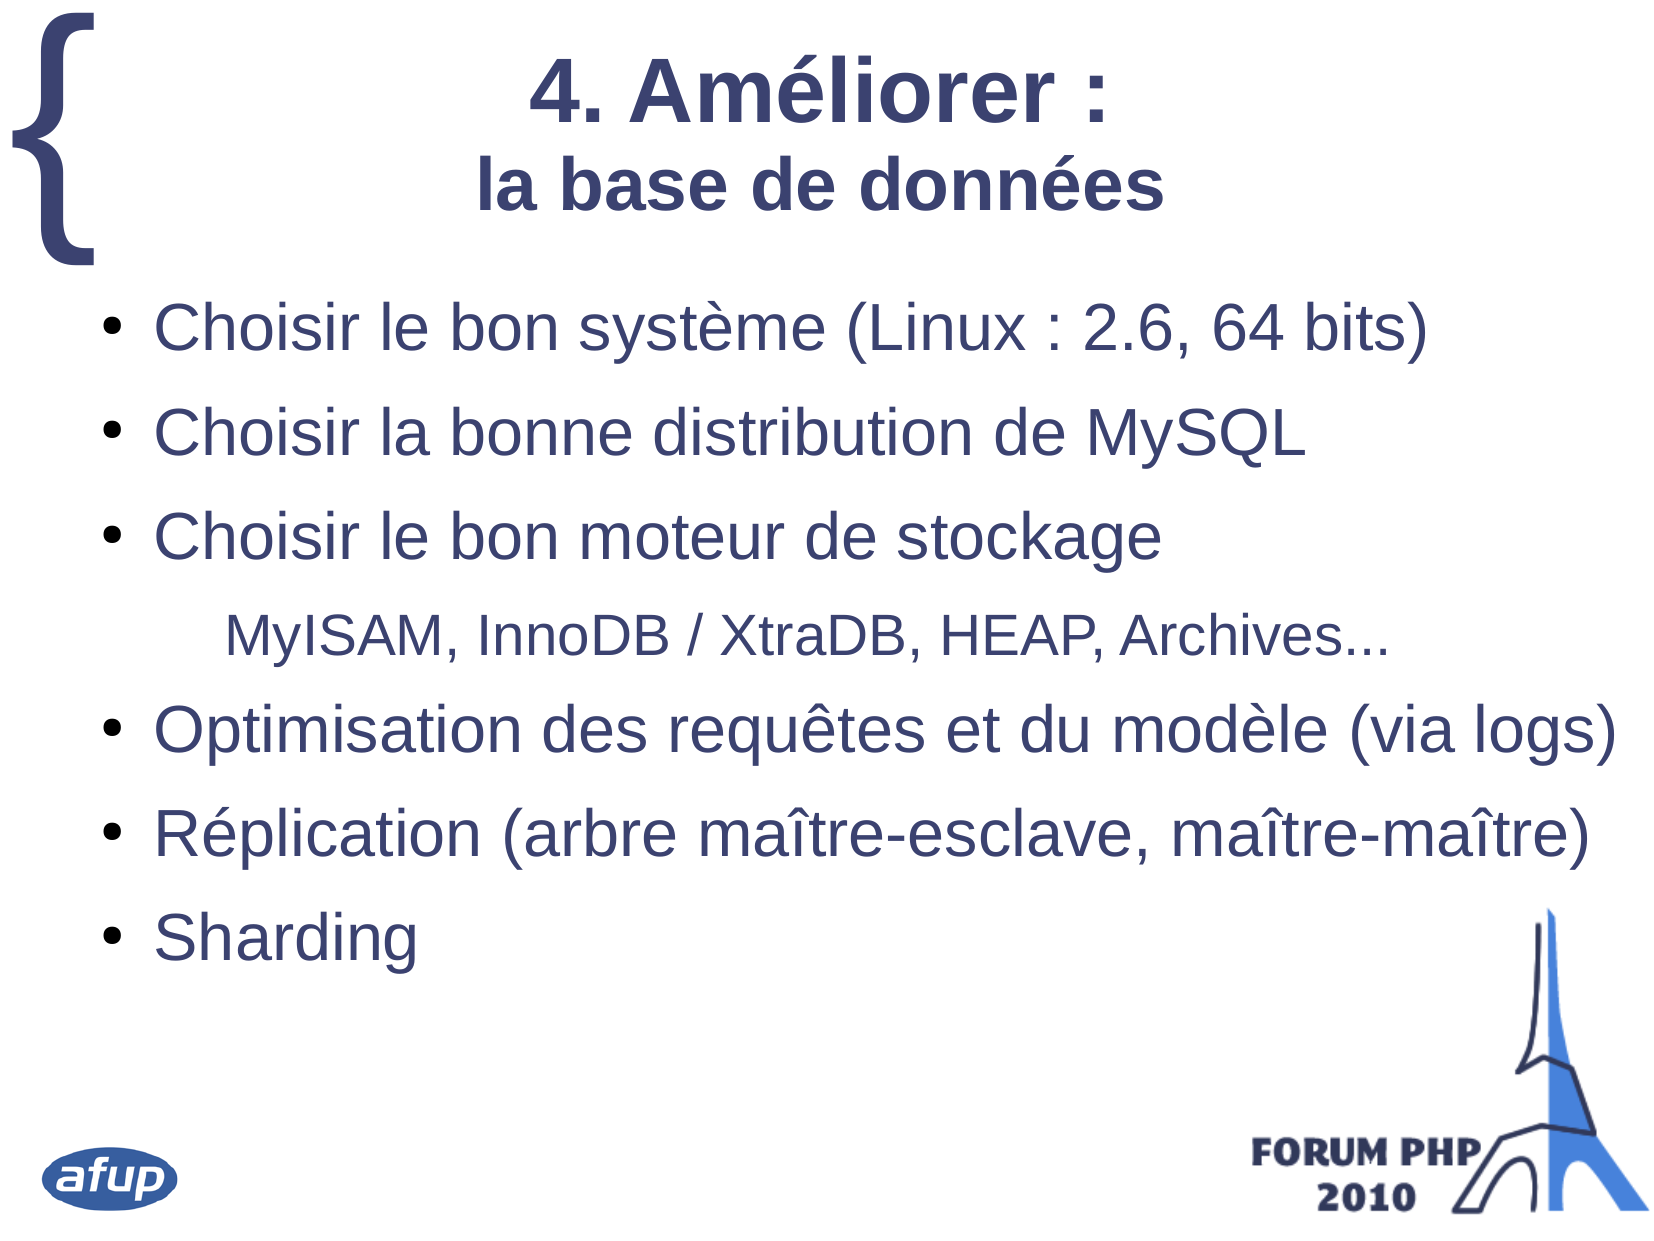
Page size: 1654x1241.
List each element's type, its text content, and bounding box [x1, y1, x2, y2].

list Choisir le bon système (Linux : 2.6, 64 bits) Choisir la bonne distribution de MySQL Choisir le bon moteur de stockage MyISAM, InnoDB / XtraDB, HEAP, Archives... Optimisation des requêtes et du modèle (via logs) Réplication (arbre maître-esclave, maître-maître) Sharding [82, 290, 1625, 1109]
picture [41, 1146, 178, 1211]
picture [1240, 872, 1650, 1241]
title 4. Améliorer : la base de données [76, 36, 1565, 229]
